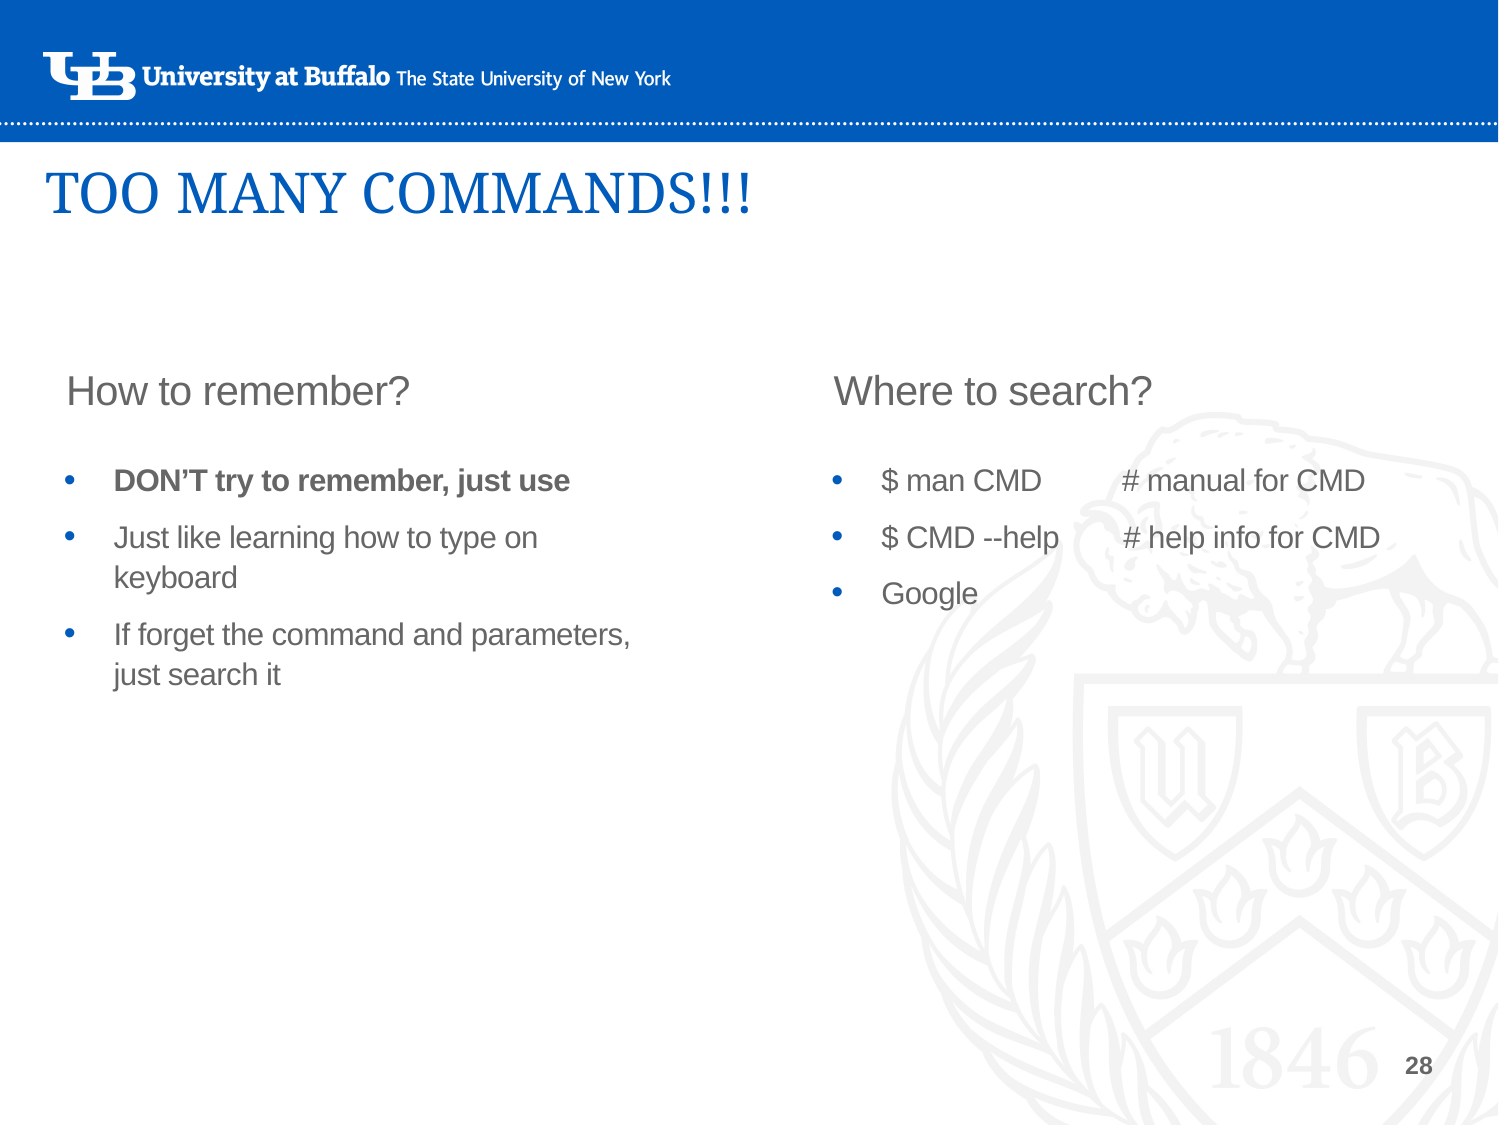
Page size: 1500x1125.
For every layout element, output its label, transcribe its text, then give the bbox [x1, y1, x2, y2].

text_box How to remember? [51, 360, 652, 422]
list $ man CMD # manual for CMD $ CMD --help # help info for CMD Google [795, 450, 1441, 661]
title TOO MANY COMMANDS!!! [30, 153, 1387, 232]
text_box Where to search? [818, 360, 1419, 422]
picture [0, 0, 1499, 1125]
list DON’T try to remember, just use Just like learning how to type on keyboard If forget the command and parameters, just search it [27, 450, 676, 721]
